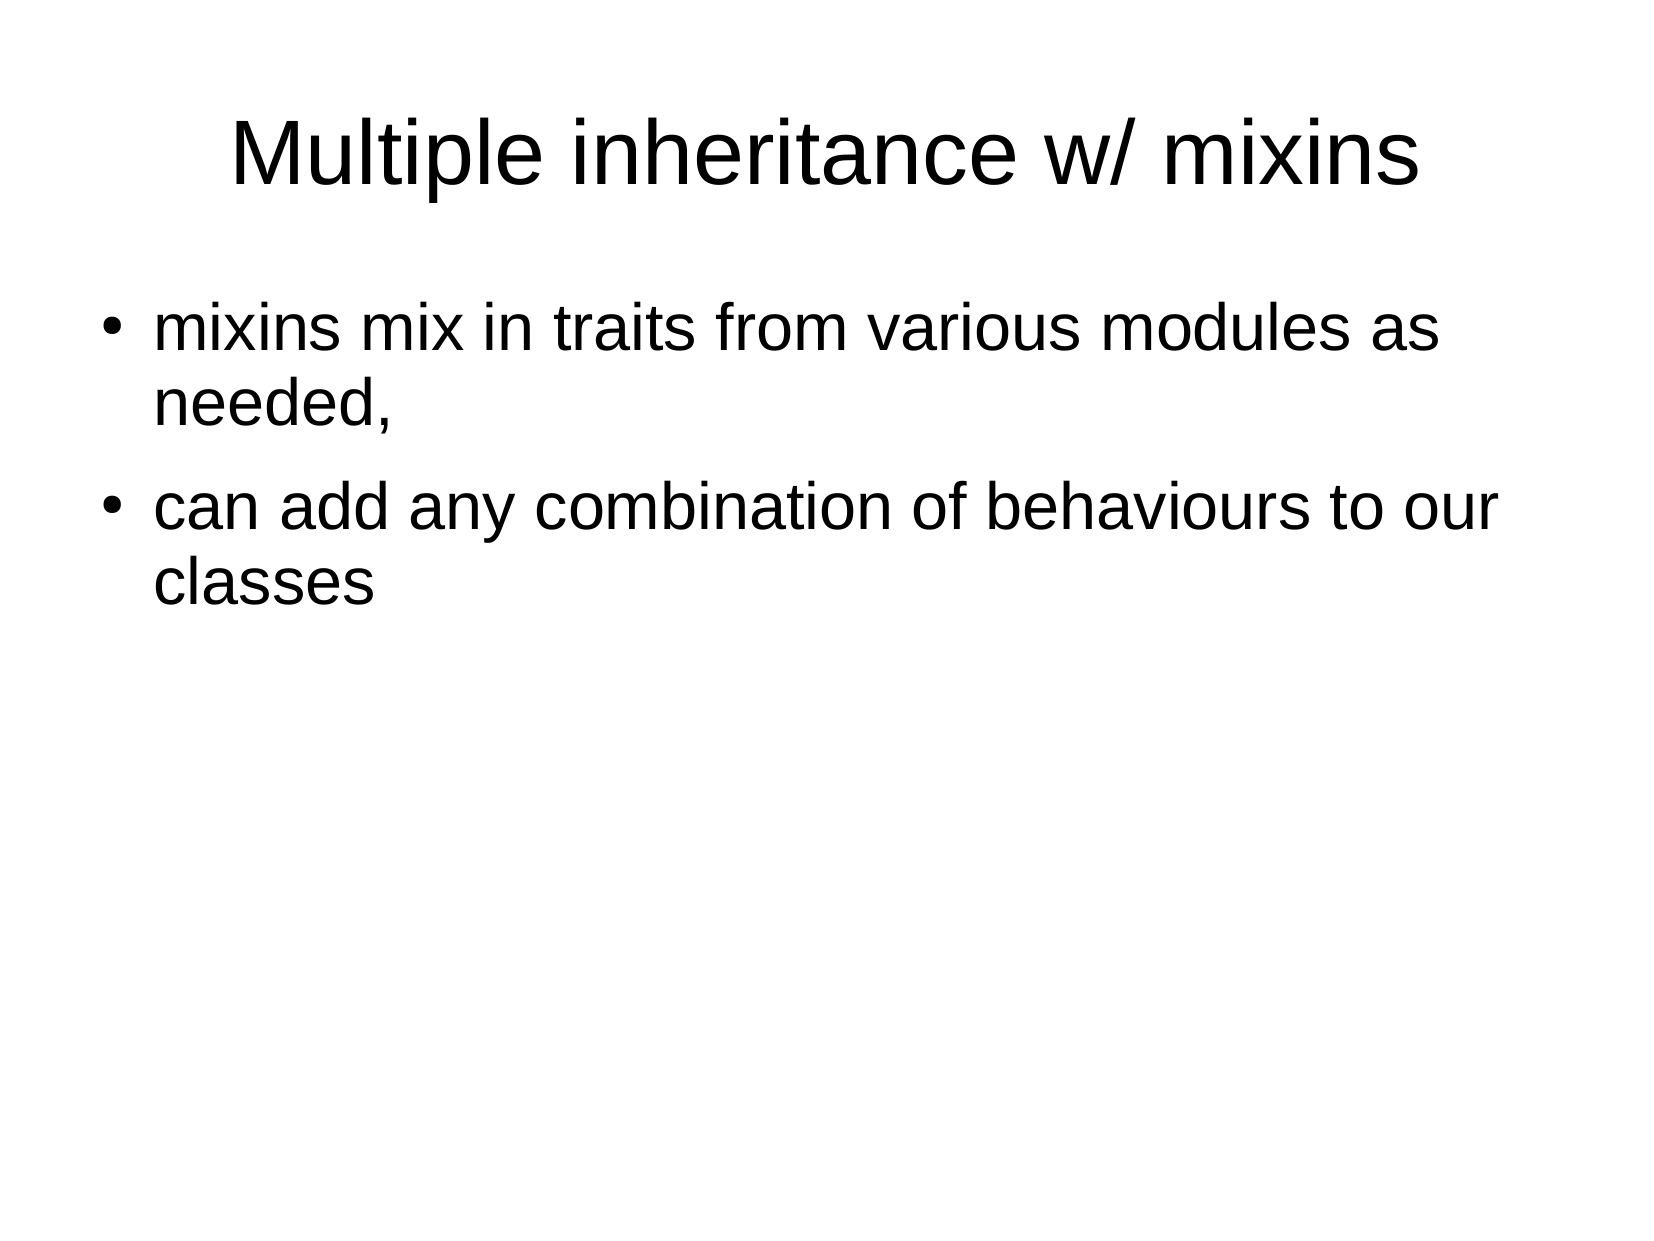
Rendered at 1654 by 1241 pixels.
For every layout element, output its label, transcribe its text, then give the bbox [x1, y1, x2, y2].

title Multiple inheritance w/ mixins [82, 49, 1571, 257]
list mixins mix in traits from various modules as needed, can add any combination of behaviours to our classes [82, 290, 1571, 1010]
